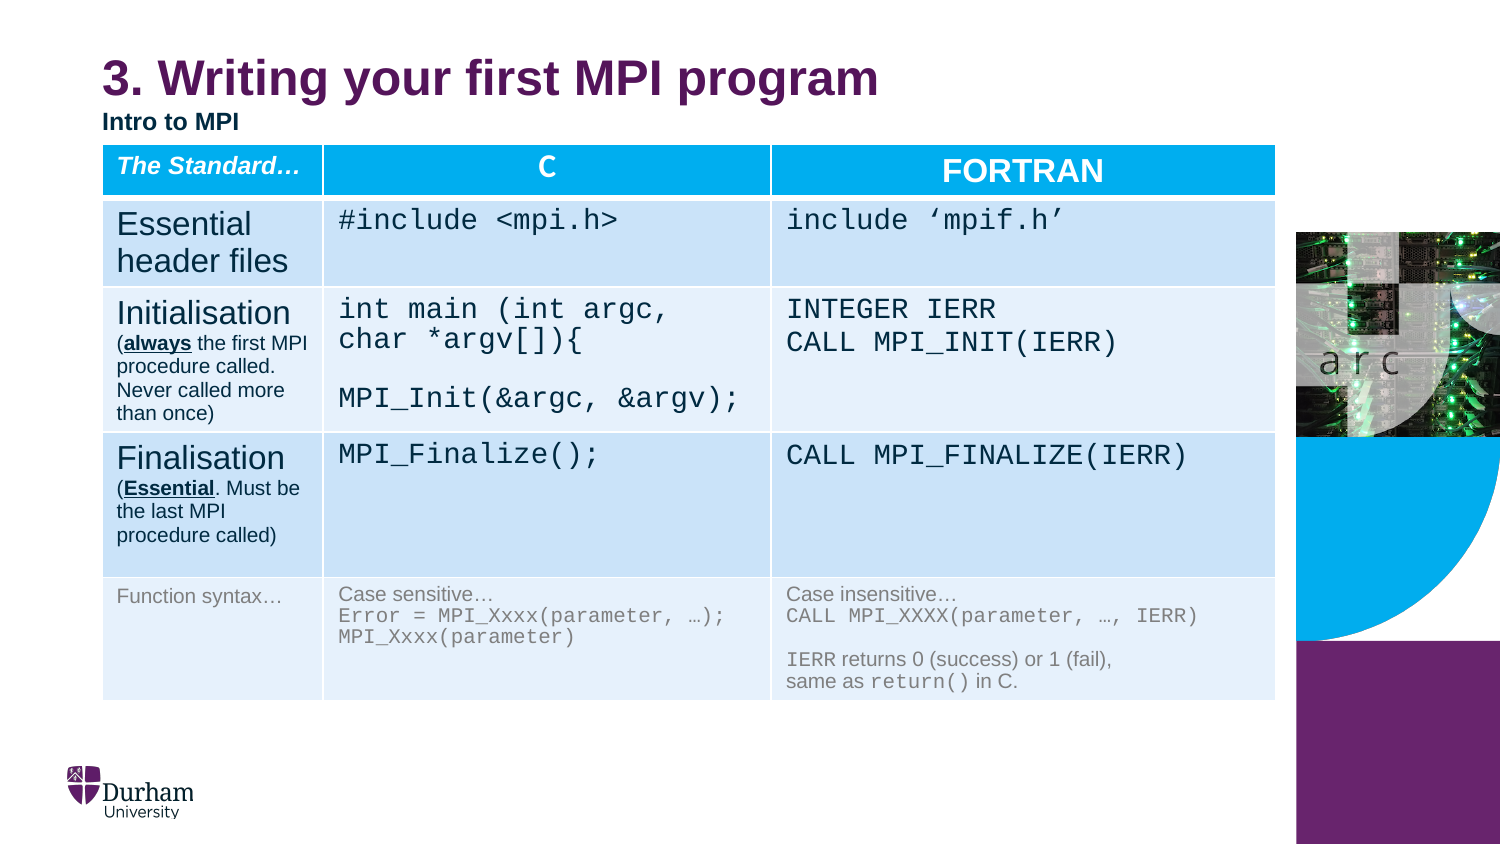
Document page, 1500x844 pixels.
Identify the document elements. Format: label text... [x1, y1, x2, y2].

picture [67, 766, 193, 819]
table_cell Essential header files [103, 201, 322, 286]
table_cell Function syntax… [103, 578, 322, 700]
table_header C [324, 145, 770, 195]
table_cell #include <mpi.h> [324, 201, 770, 286]
text_box [1296, 640, 1500, 844]
table_cell CALL MPI_FINALIZE(IERR) [772, 433, 1275, 577]
table_cell MPI_Finalize(); [324, 433, 770, 577]
table_cell include ‘mpif.h’ [772, 201, 1275, 286]
table_cell Finalisation (Essential. Must be the last MPI procedure called) [103, 433, 322, 577]
table_header FORTRAN [772, 145, 1275, 195]
table_header The Standard… [103, 145, 322, 195]
table_cell int main (int argc, char *argv[]){ MPI_Init(&argc, &argv); [324, 288, 770, 431]
title 3. Writing your first MPI program Intro to MPI [101, 45, 1399, 187]
table_cell Case insensitive… CALL MPI_XXXX(parameter, …, IERR) IERR returns 0 (success) or 1 (fail), same as return() in C. [772, 578, 1275, 700]
picture [1332, 467, 1500, 640]
table_cell Initialisation (always the first MPI procedure called. Never called more than once) [103, 288, 322, 431]
table_cell Case sensitive… Error = MPI_Xxxx(parameter, …); MPI_Xxxx(parameter) [324, 578, 770, 700]
picture [1296, 232, 1500, 436]
table_cell INTEGER IERR CALL MPI_INIT(IERR) [772, 288, 1275, 431]
